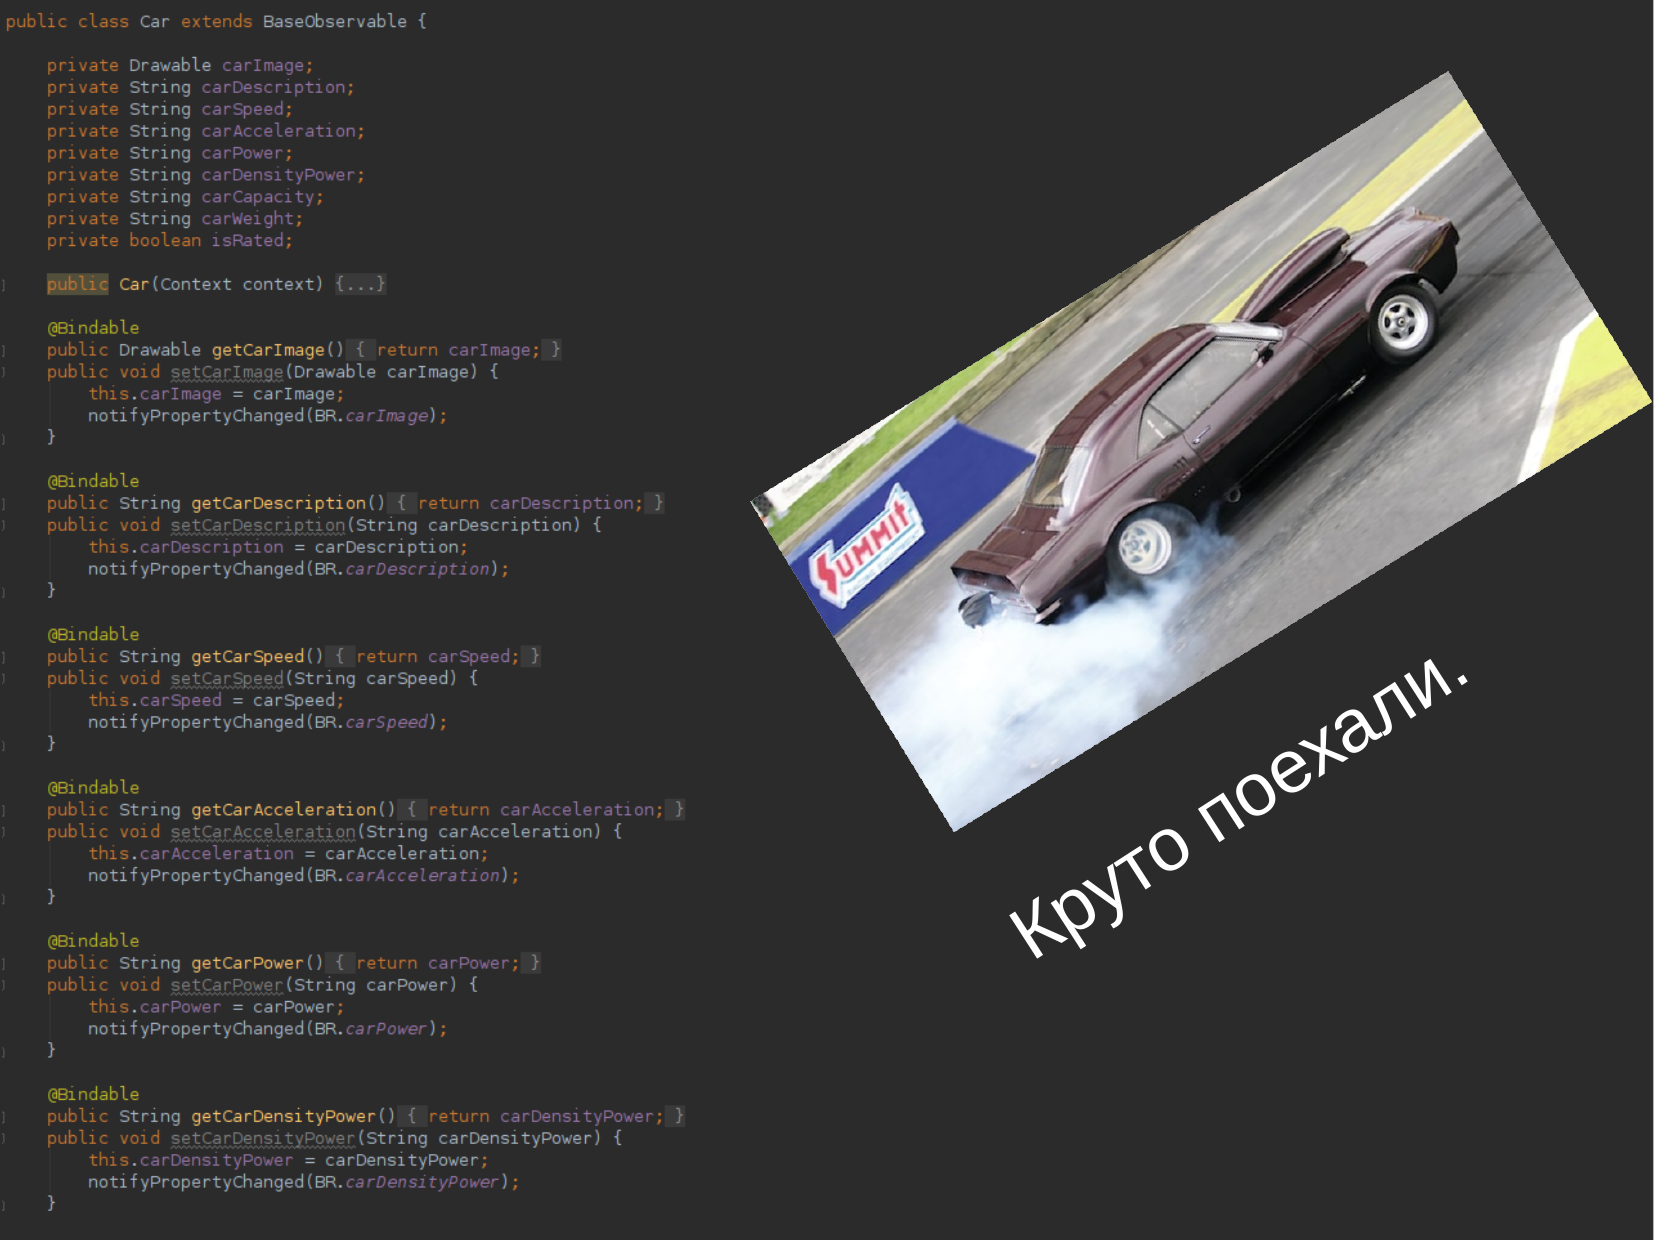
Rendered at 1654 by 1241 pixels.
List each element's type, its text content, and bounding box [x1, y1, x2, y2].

text_box Круто поехали. [979, 580, 1569, 1038]
picture [2, 0, 1652, 1229]
